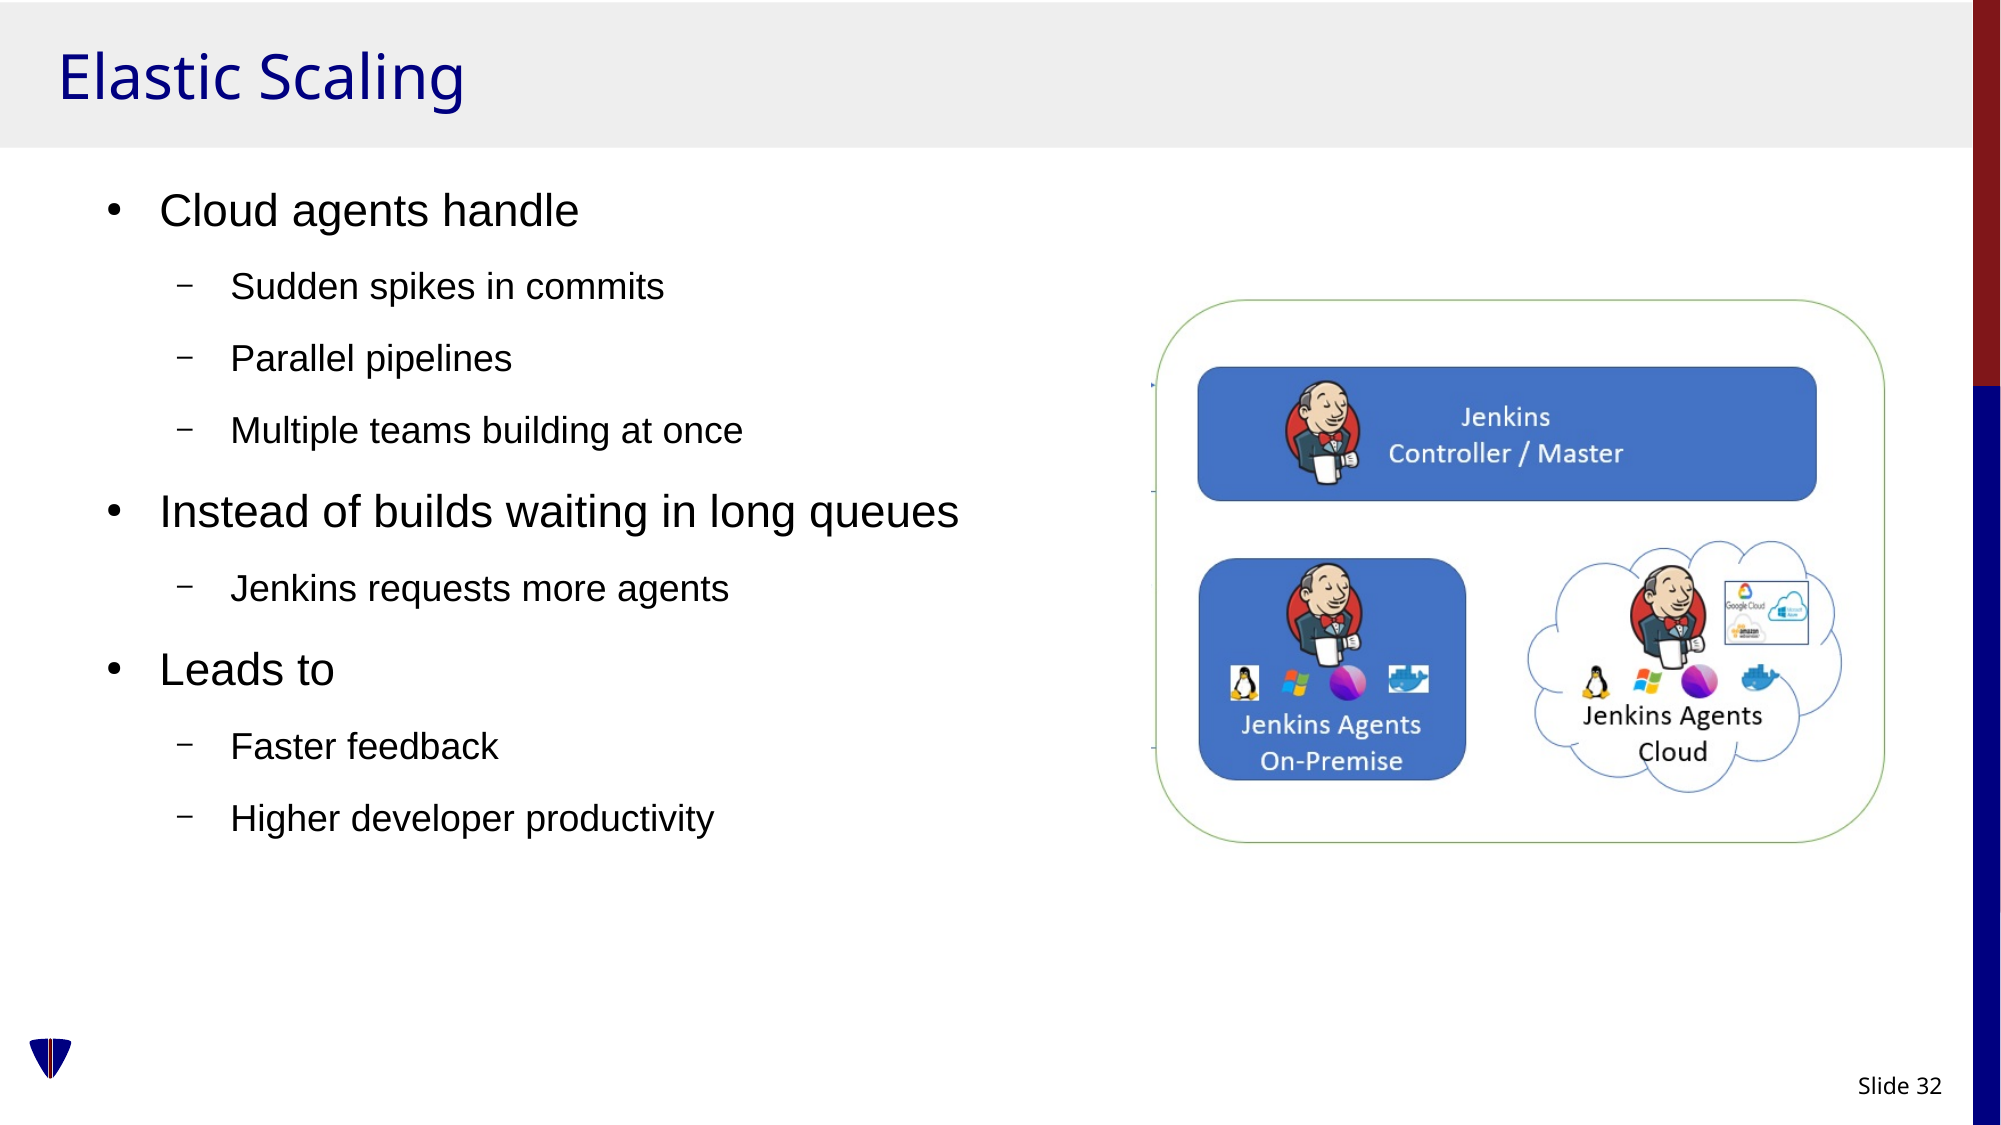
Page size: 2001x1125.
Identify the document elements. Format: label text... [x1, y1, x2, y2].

list Cloud agents handle Sudden spikes in commits Parallel pipelines Multiple teams building at once Instead of builds waiting in long queues Jenkins requests more agents Leads to Faster feedback Higher developer productivity [88, 177, 1123, 1034]
picture [1151, 295, 1892, 850]
title Elastic Scaling [0, 2, 1973, 148]
